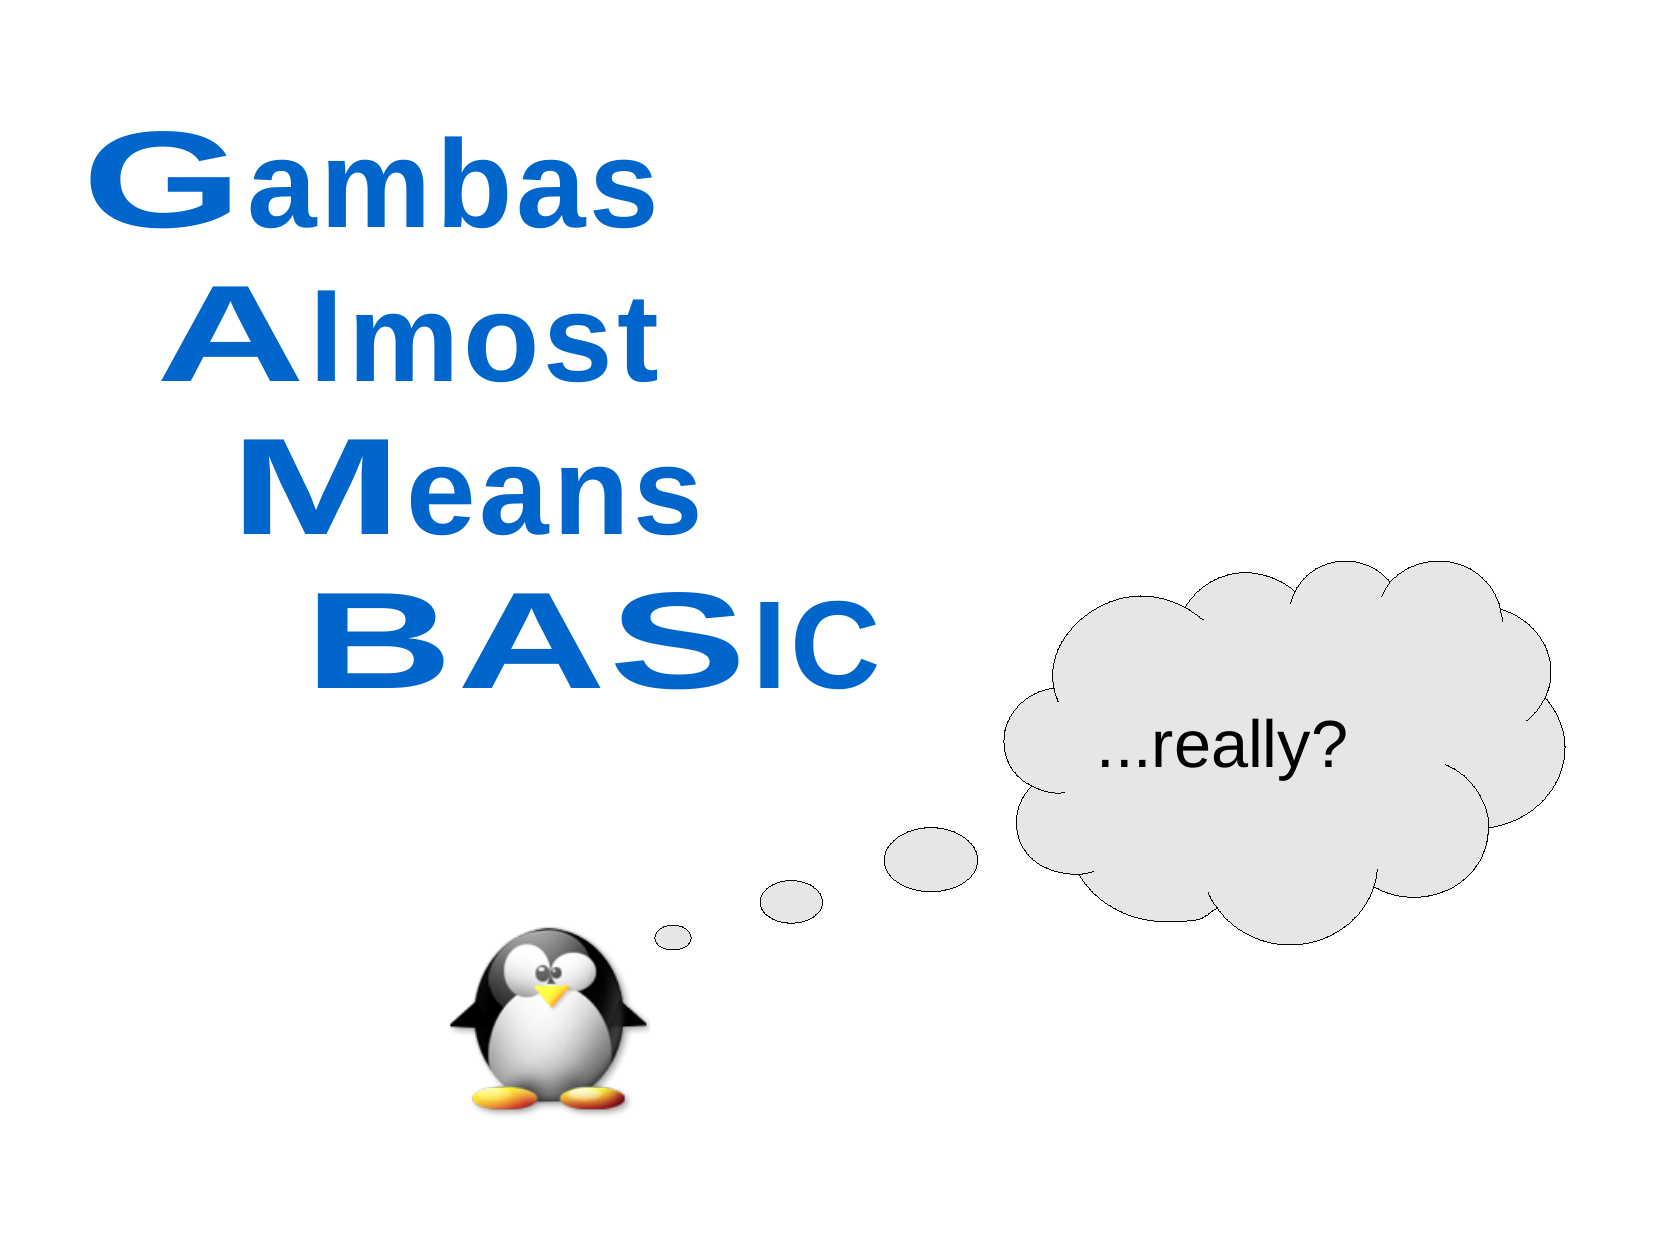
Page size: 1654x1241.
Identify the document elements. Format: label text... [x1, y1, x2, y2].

text_box ...really? [1003, 561, 1566, 945]
title Gambas Almost Means BASIC [82, 102, 1571, 719]
text_box ...really? [884, 827, 978, 892]
text_box ...really? [654, 925, 692, 950]
picture [449, 922, 650, 1123]
text_box ...really? [760, 880, 823, 924]
